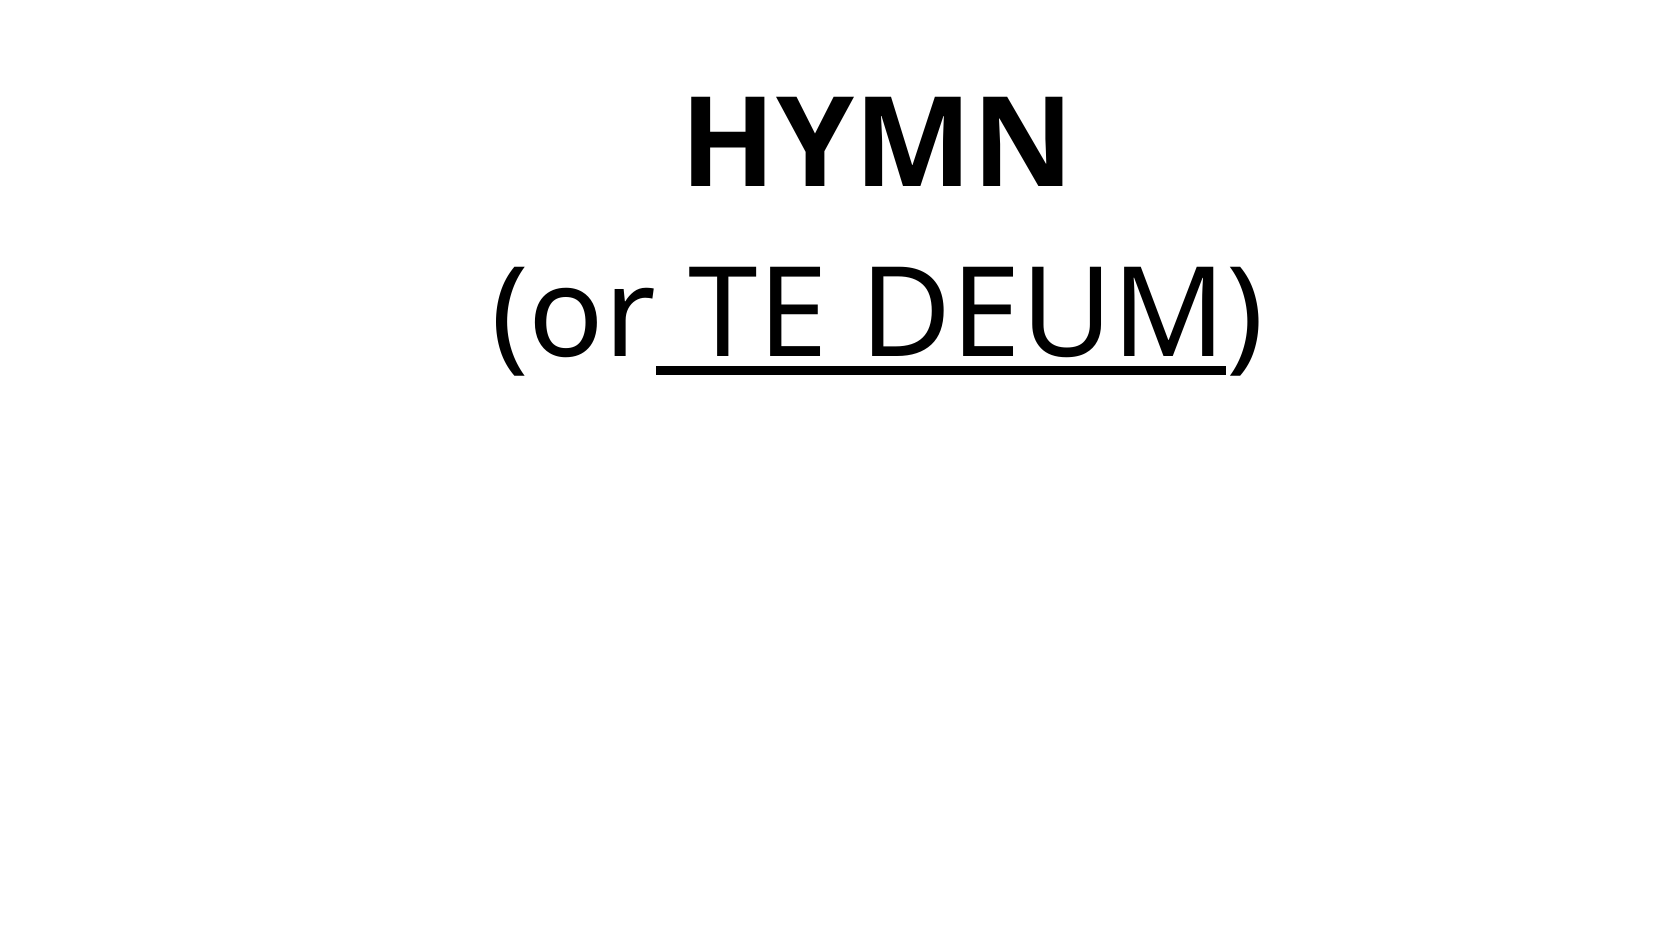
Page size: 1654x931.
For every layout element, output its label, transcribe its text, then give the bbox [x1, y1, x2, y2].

text_box HYMN (or TE DEUM) [435, 45, 1321, 393]
